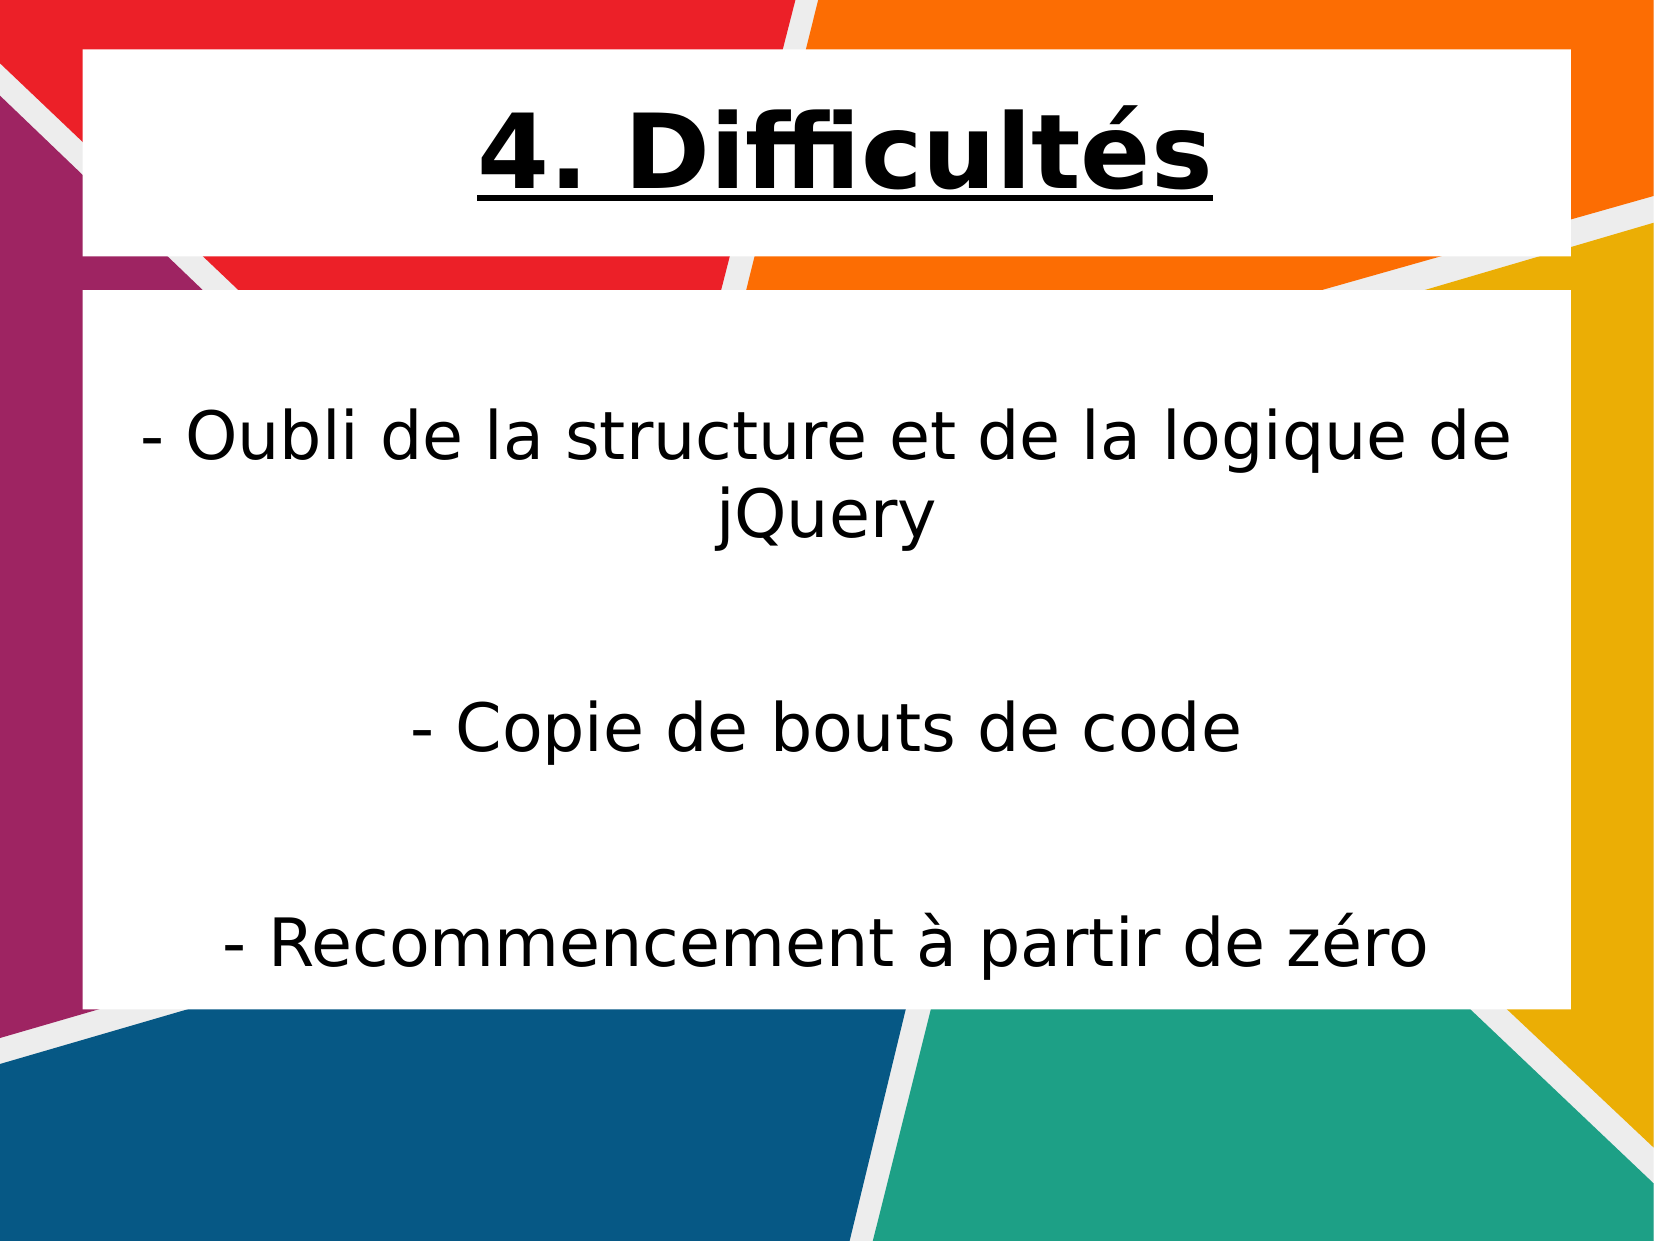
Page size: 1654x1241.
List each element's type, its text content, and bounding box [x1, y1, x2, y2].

list - Oubli de la structure et de la logique de jQuery - Copie de bouts de code - Recommencement à partir de zéro [82, 290, 1571, 1010]
title 4. Difficultés [82, 49, 1571, 257]
